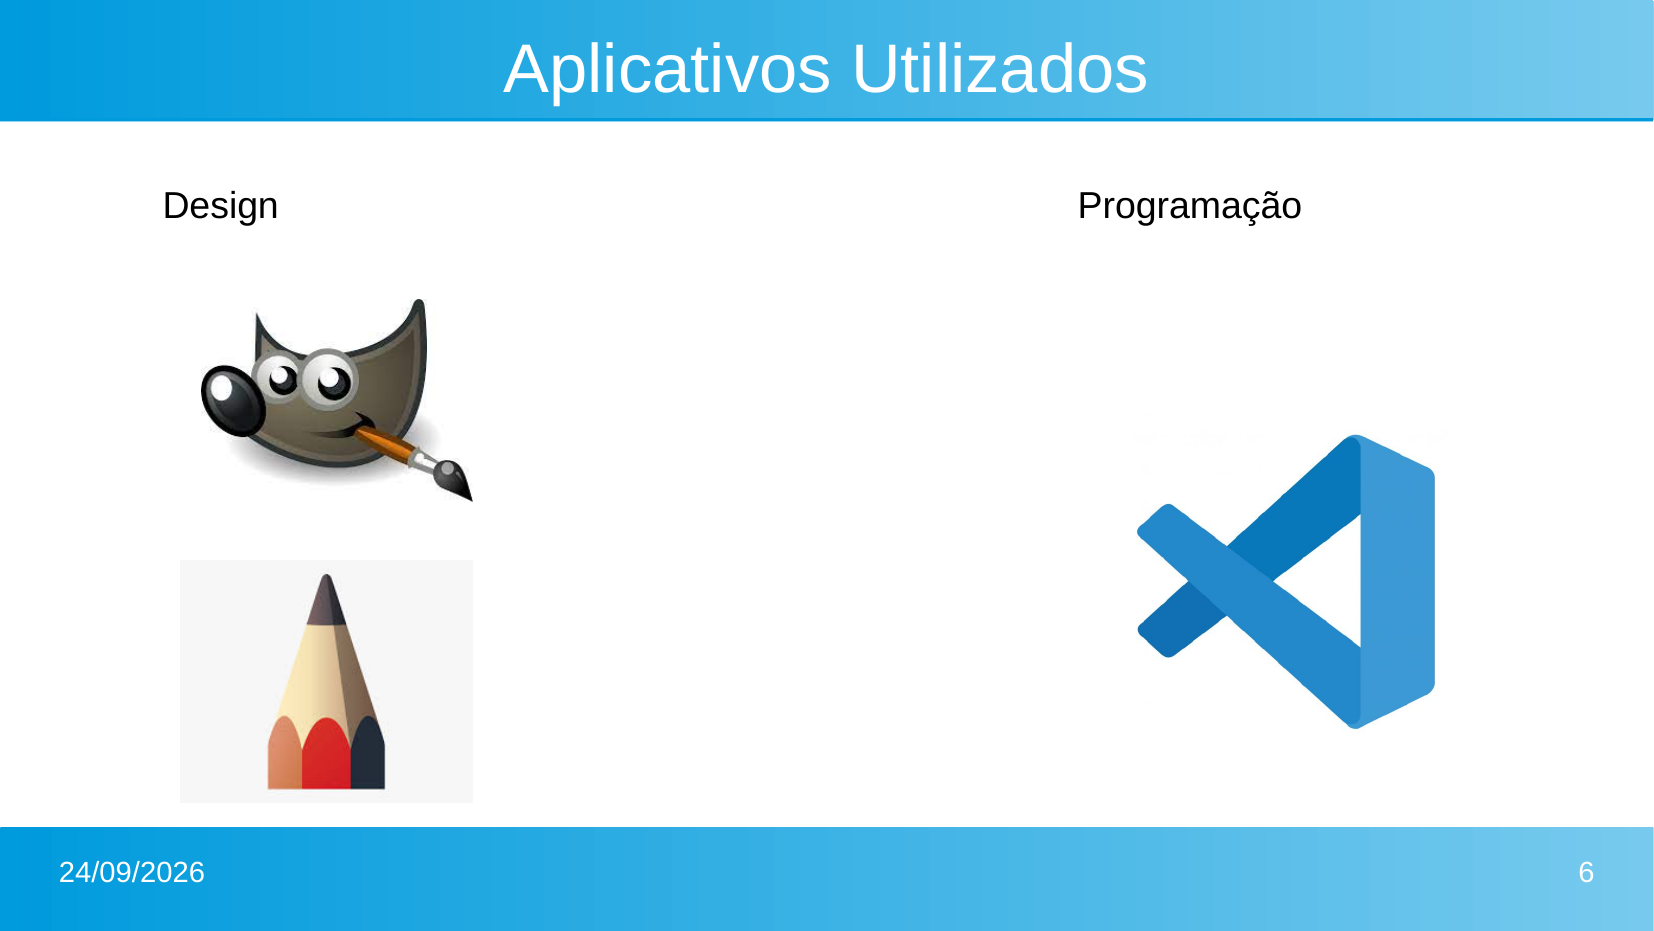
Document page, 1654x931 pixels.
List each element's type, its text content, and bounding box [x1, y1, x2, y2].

picture [1062, 413, 1506, 746]
title Aplicativos Utilizados [59, 29, 1595, 108]
picture [180, 560, 473, 803]
text_box Programação [1062, 177, 1418, 234]
text_box Design [147, 177, 502, 234]
picture [201, 299, 473, 502]
